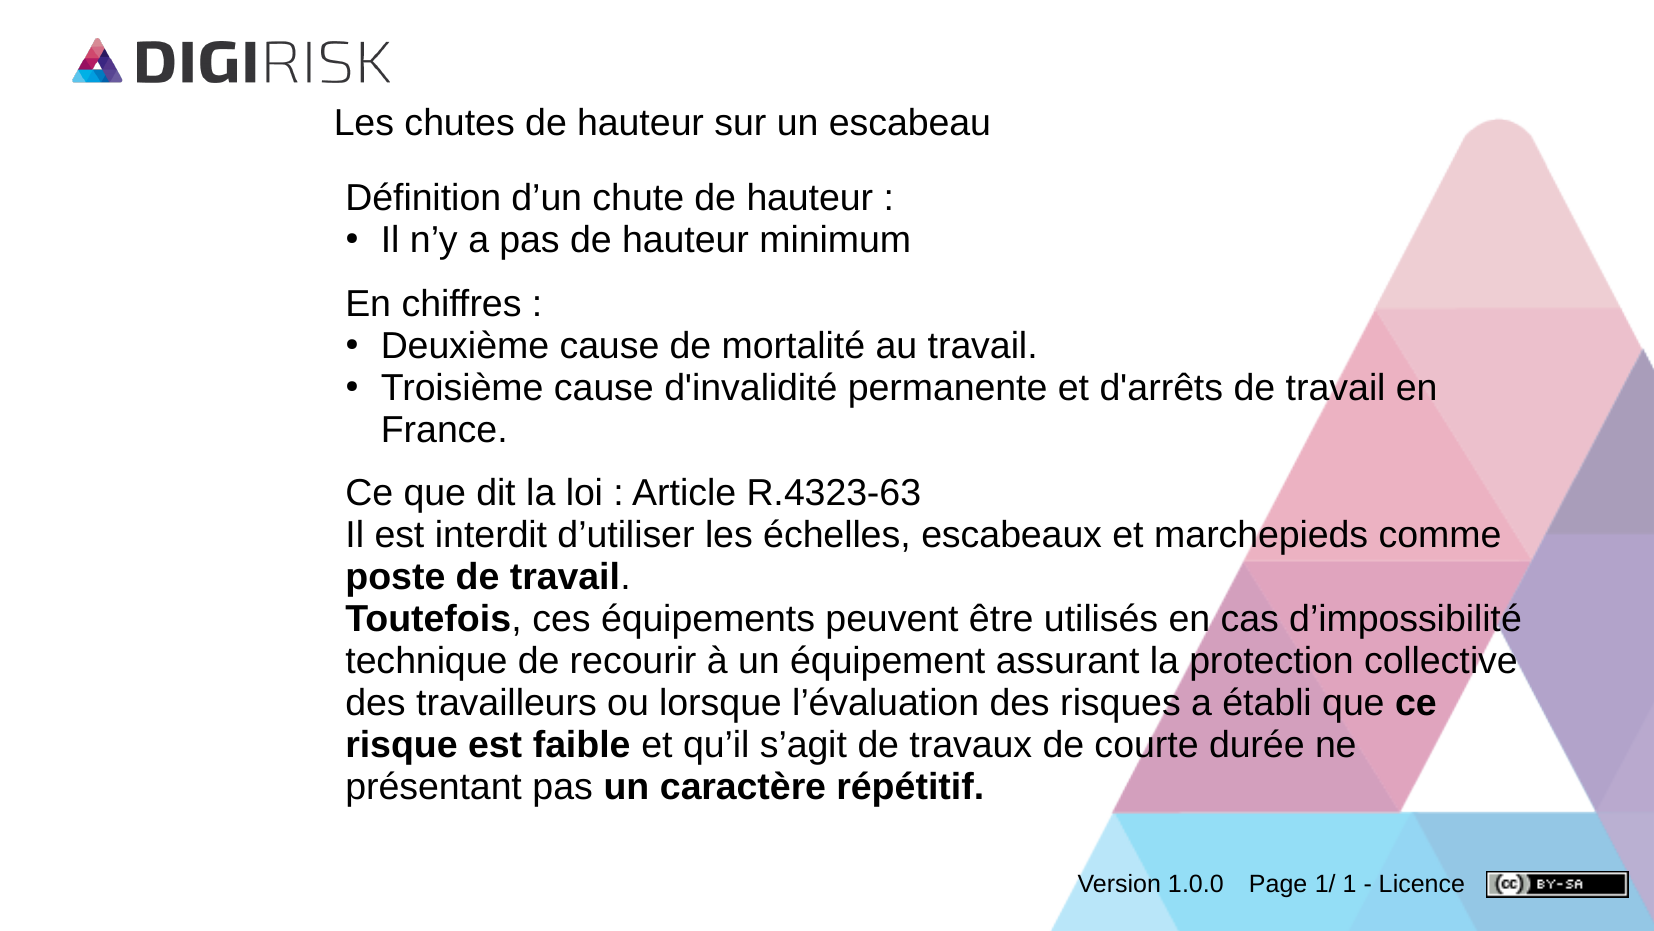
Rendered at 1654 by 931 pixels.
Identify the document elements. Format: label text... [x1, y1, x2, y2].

text_box En chiffres : Deuxième cause de mortalité au travail. Troisième cause d'invalidité permanente et d'arrêts de travail en France. [330, 284, 1548, 464]
text_box Version 1.0.0 [1062, 862, 1241, 905]
text_box Les chutes de hauteur sur un escabeau [318, 94, 1501, 151]
text_box Définition d’un chute de hauteur : Il n’y a pas de hauteur minimum [330, 169, 1548, 284]
picture [70, 35, 390, 83]
text_box Ce que dit la loi : Article R.4323-63 Il est interdit d’utiliser les échelles, escabeaux et marchepieds comme poste de travail. Toutefois, ces équipements peuvent être utilisés en cas d’impossibilité technique de recourir à un équipement assurant la protection collective des travailleurs ou lorsque l’évaluation des risques a établi que ce risque est faible et qu’il s’agit de travaux de courte durée ne présentant pas un caractère répétitif. [330, 464, 1548, 812]
picture [1486, 871, 1629, 898]
